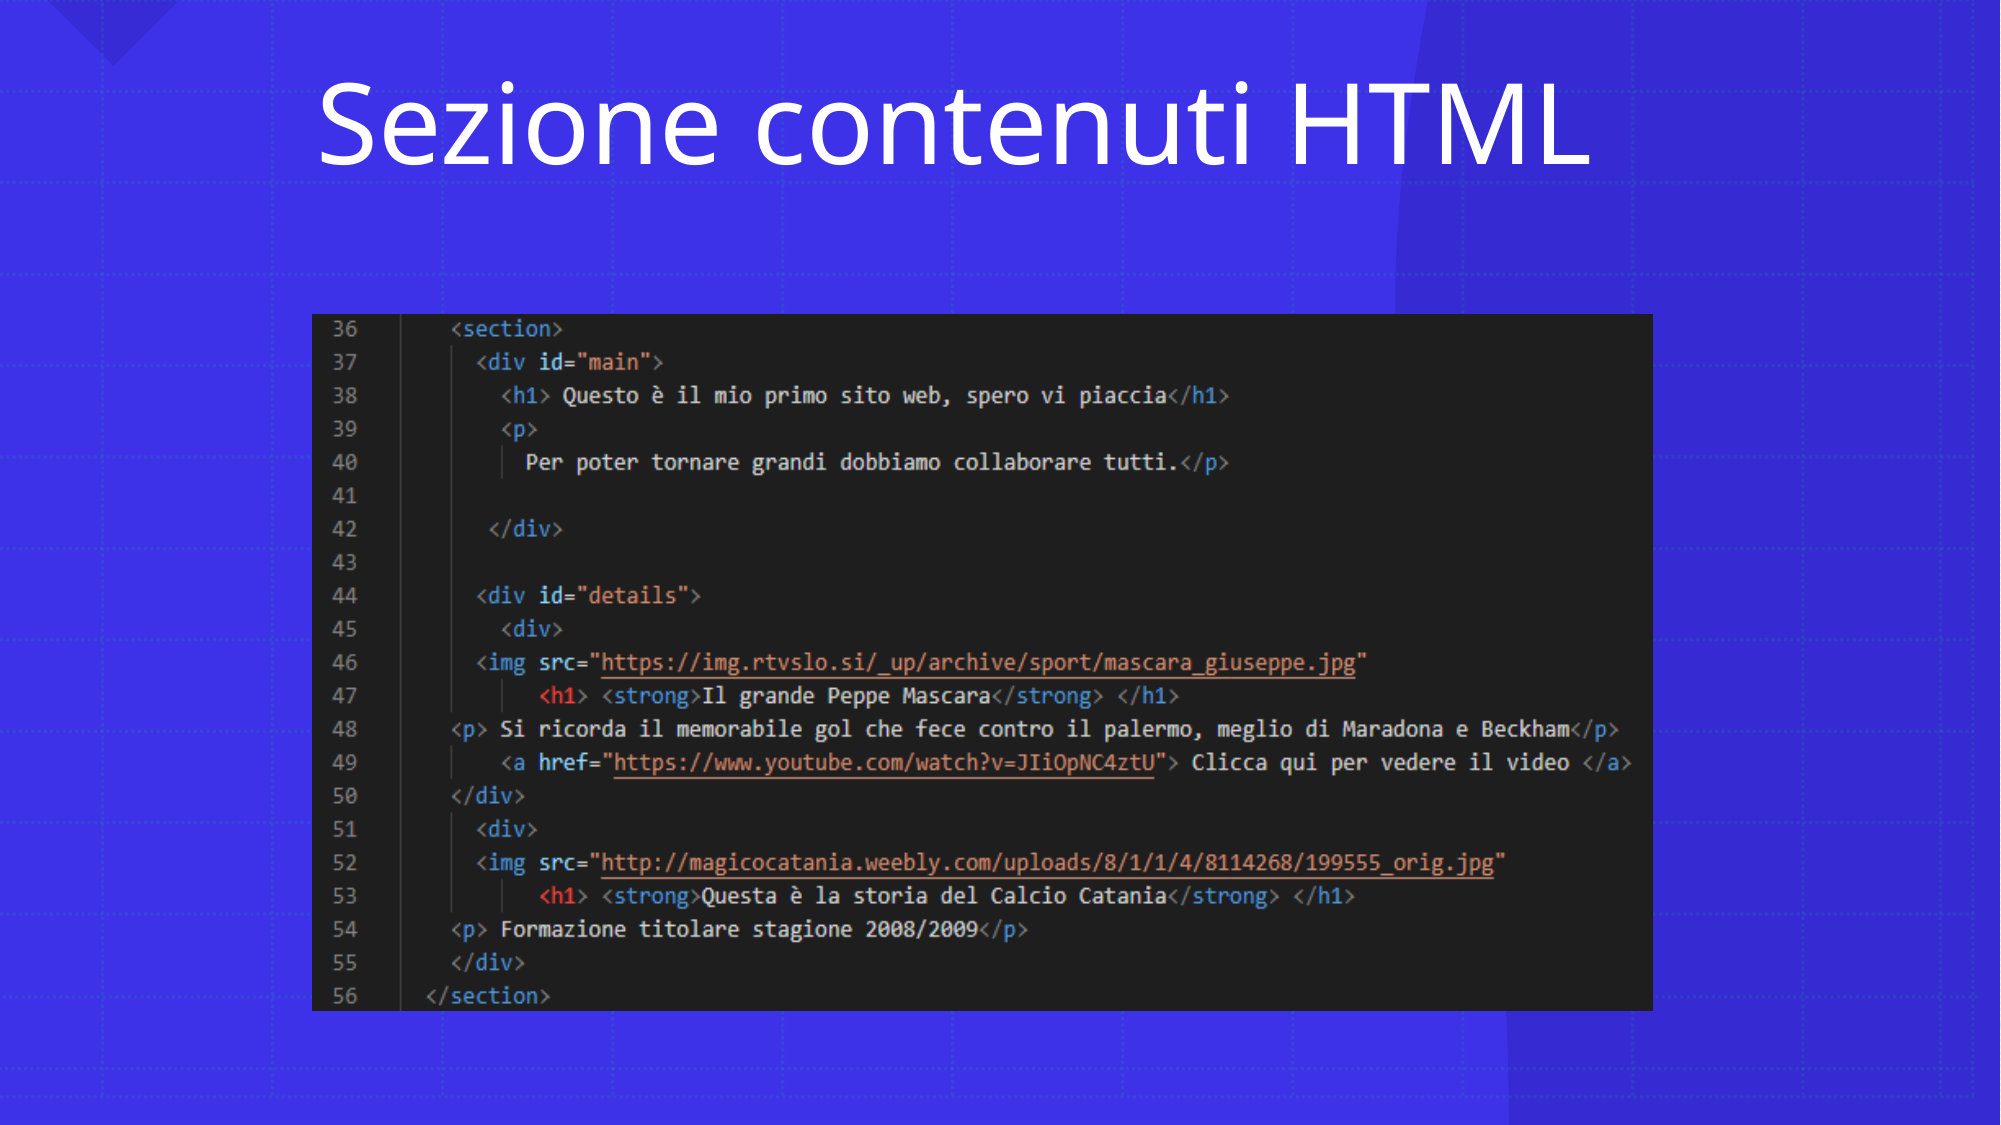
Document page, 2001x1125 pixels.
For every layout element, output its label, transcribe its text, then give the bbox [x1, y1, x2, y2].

text_box [0, 0, 2000, 1125]
picture [312, 314, 1653, 1011]
title Sezione contenuti HTML [75, 59, 1835, 278]
